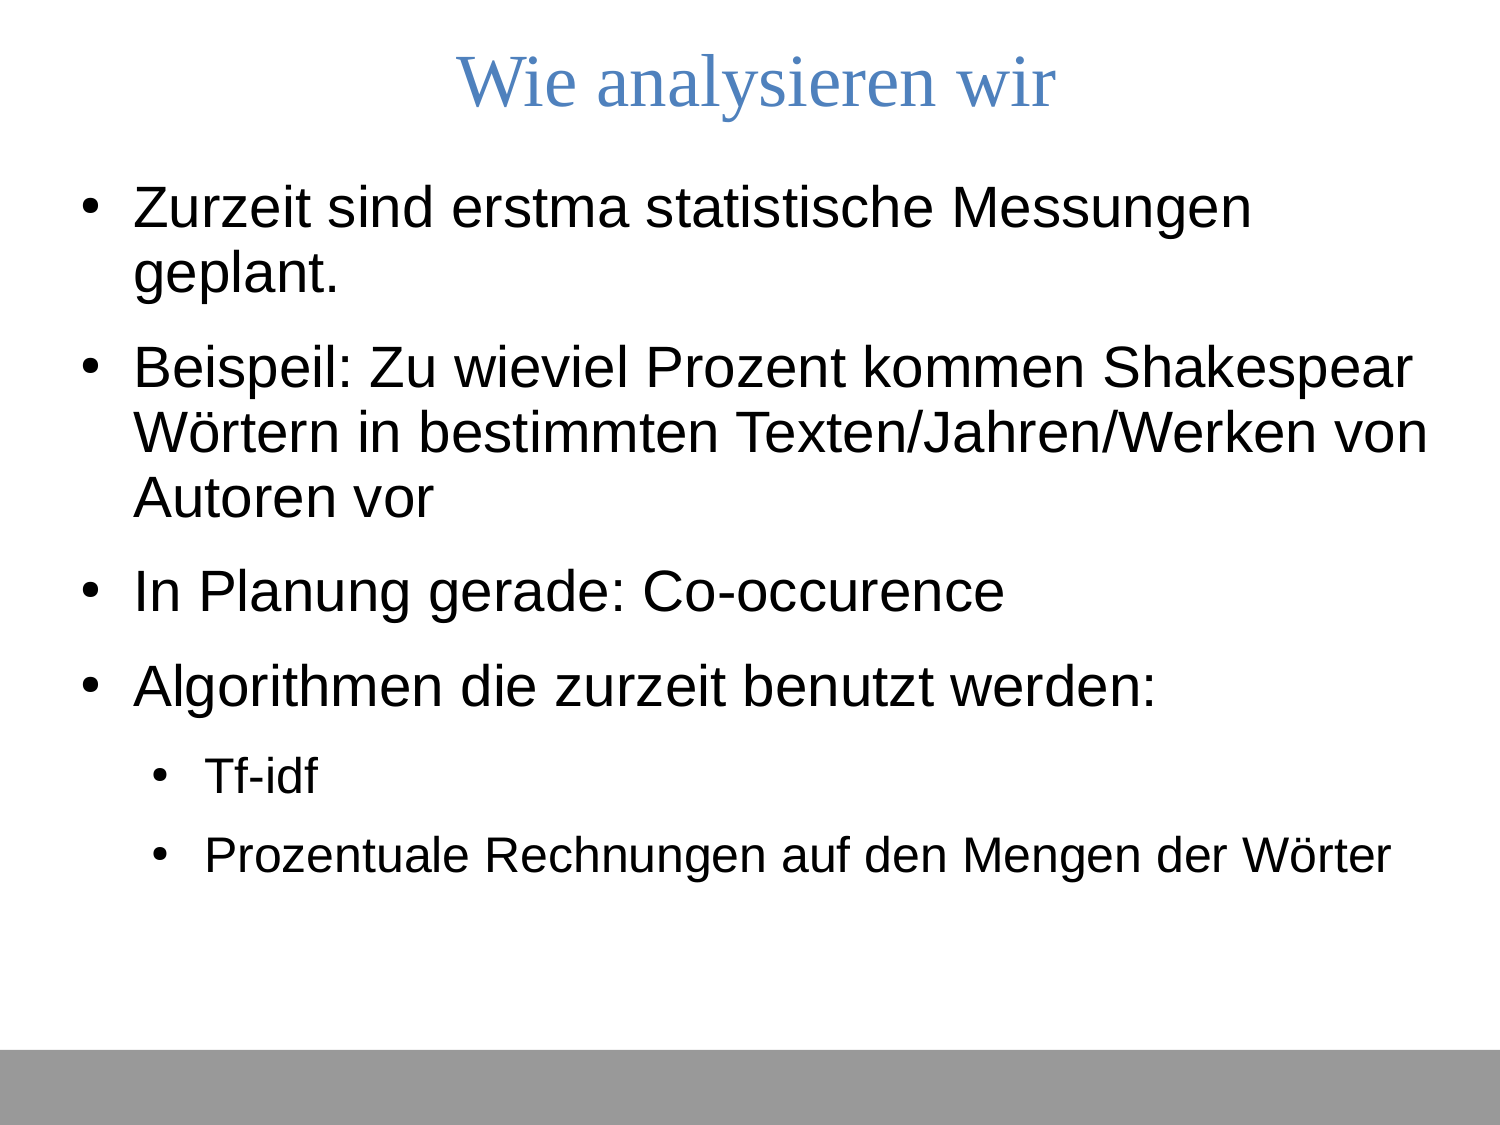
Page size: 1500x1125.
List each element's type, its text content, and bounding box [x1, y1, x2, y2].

title Wie analysieren wir [62, 12, 1450, 150]
list Zurzeit sind erstma statistische Messungen geplant. Beispeil: Zu wieviel Prozent kommen Shakespear Wörtern in bestimmten Texten/Jahren/Werken von Autoren vor In Planung gerade: Co-occurence Algorithmen die zurzeit benutzt werden: Tf-idf Prozentuale Rechnungen auf den Mengen der Wörter [62, 174, 1450, 1025]
